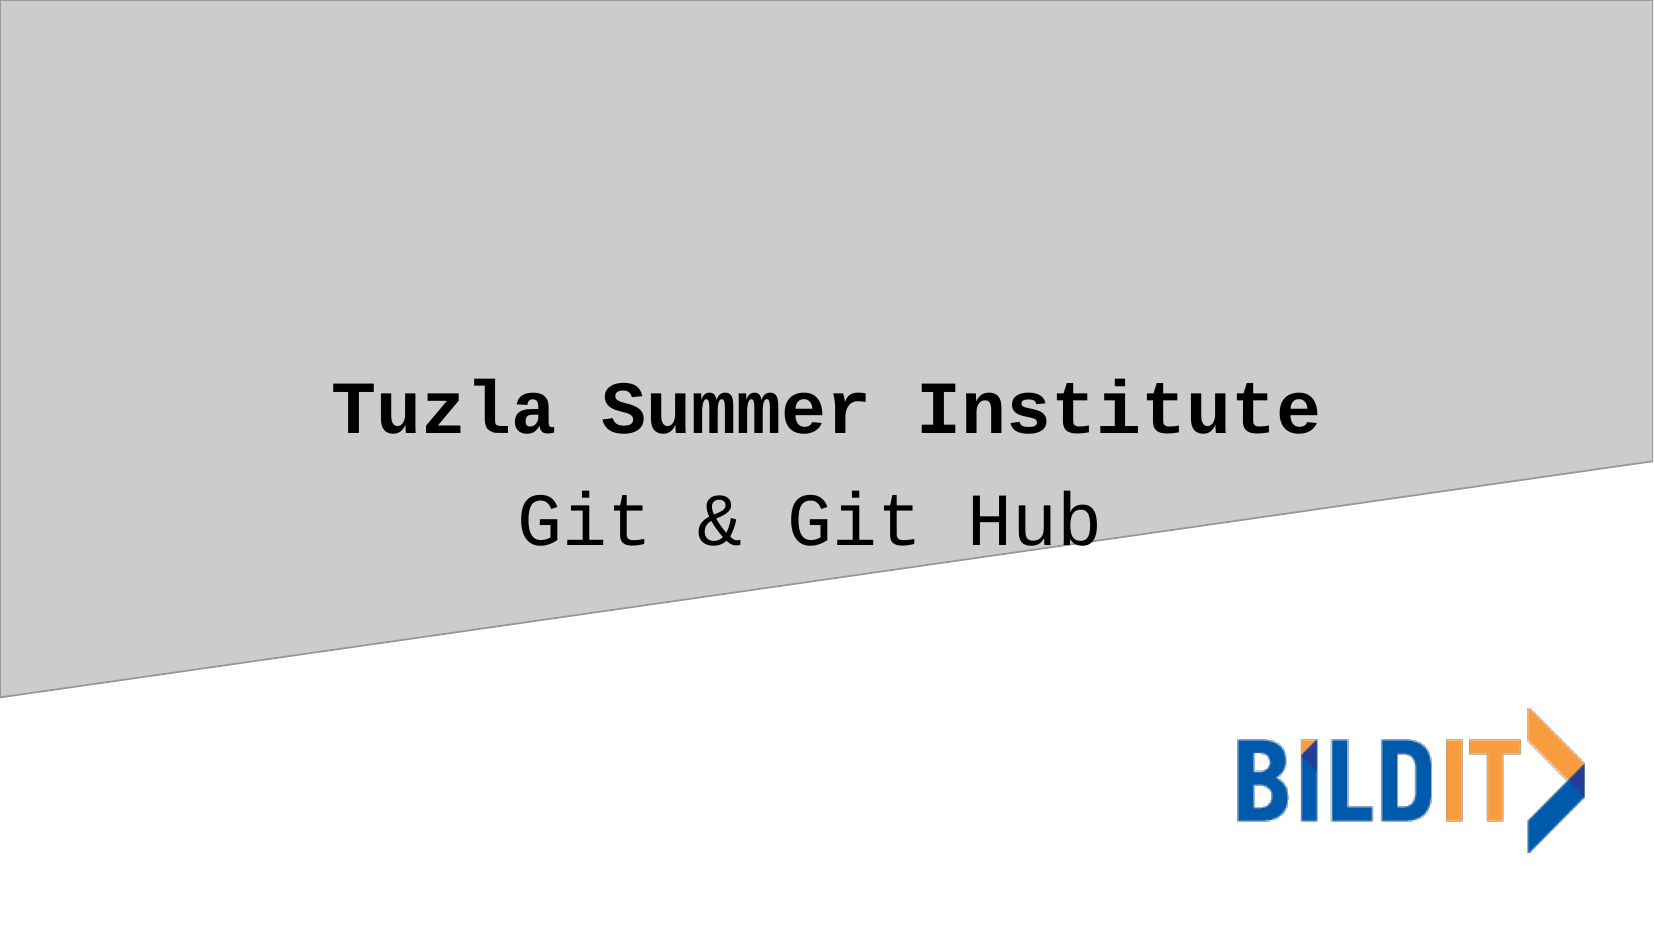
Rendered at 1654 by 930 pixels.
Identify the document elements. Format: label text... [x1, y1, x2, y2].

title Tuzla Summer Institute [88, 271, 1565, 536]
picture [1232, 708, 1593, 853]
text_box Git & Git Hub [88, 470, 1533, 562]
